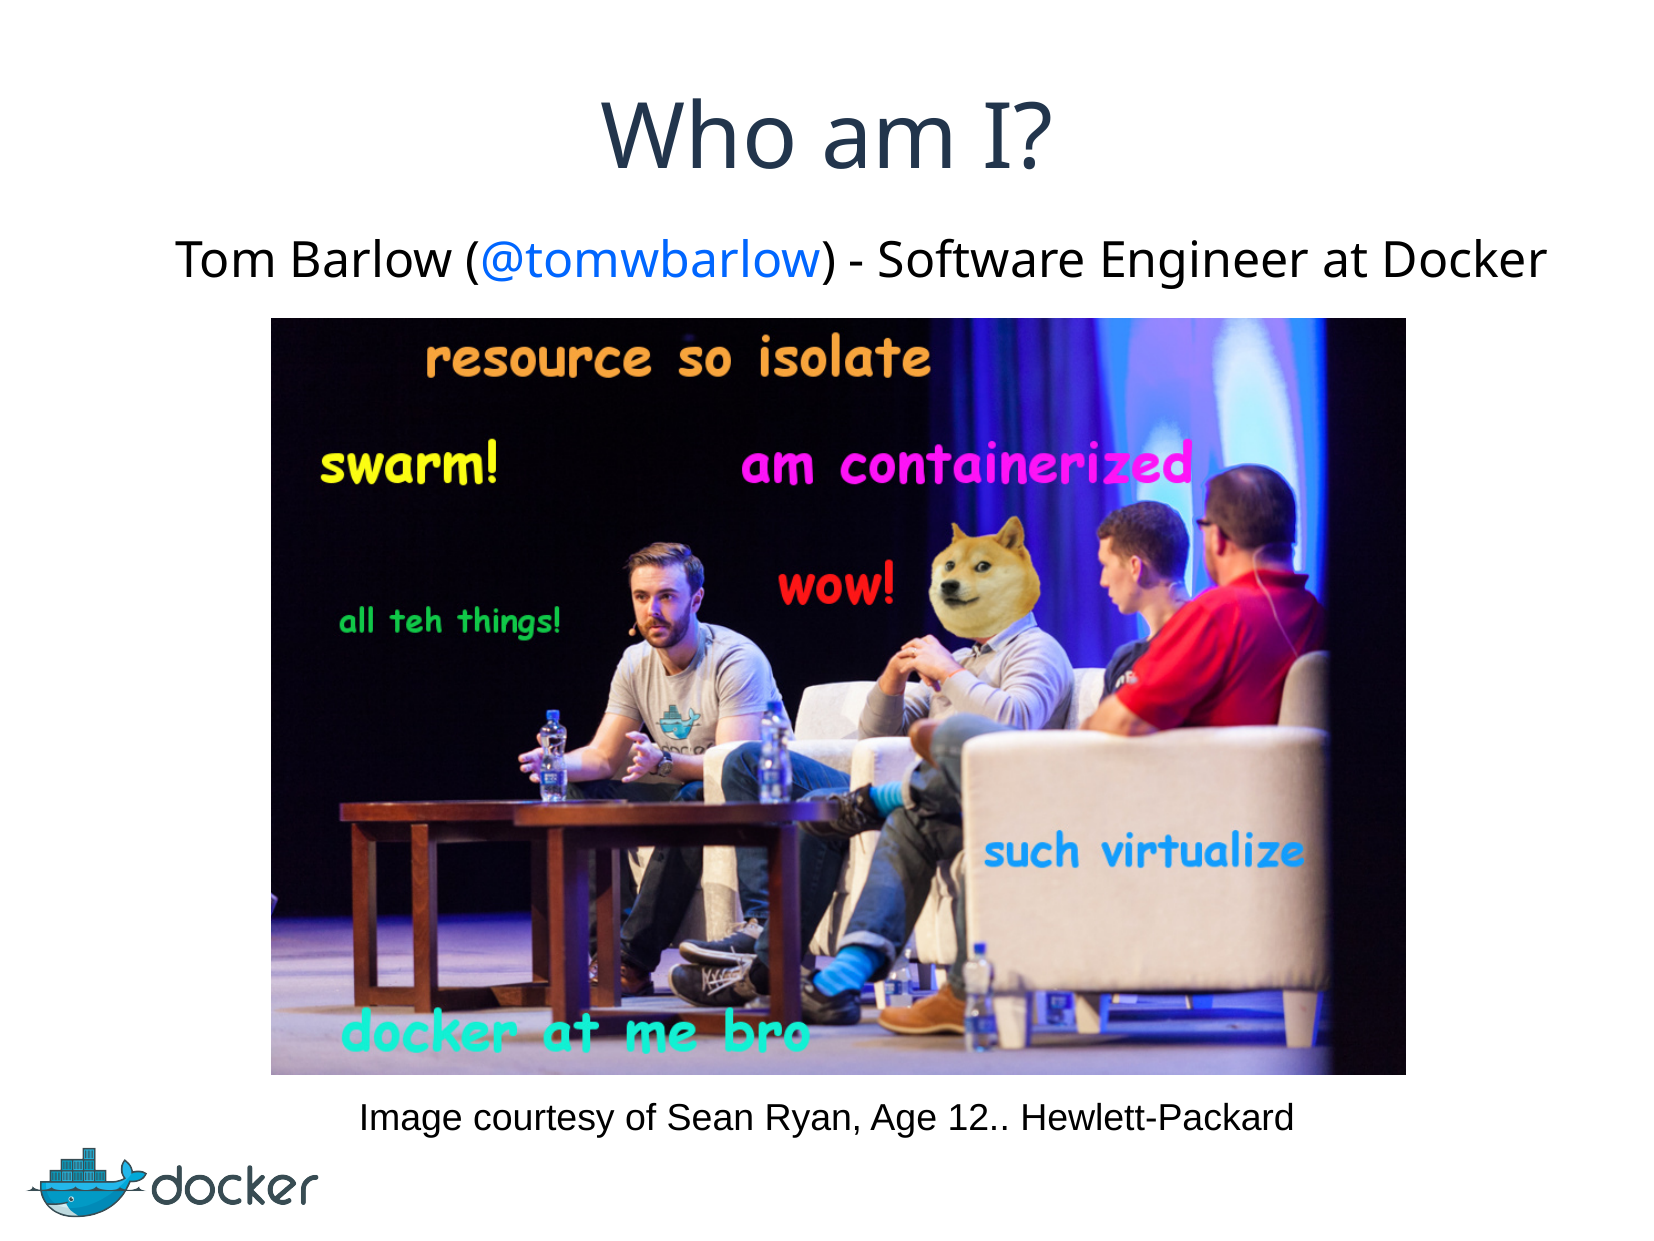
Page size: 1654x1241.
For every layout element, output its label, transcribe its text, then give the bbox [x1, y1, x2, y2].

list Tom Barlow (@tomwbarlow) - Software Engineer at Docker [47, 224, 1607, 1075]
text_box Image courtesy of Sean Ryan, Age 12.. Hewlett-Packard [343, 1088, 1371, 1146]
picture [0, 1123, 343, 1241]
title Who am I? [35, 29, 1619, 237]
